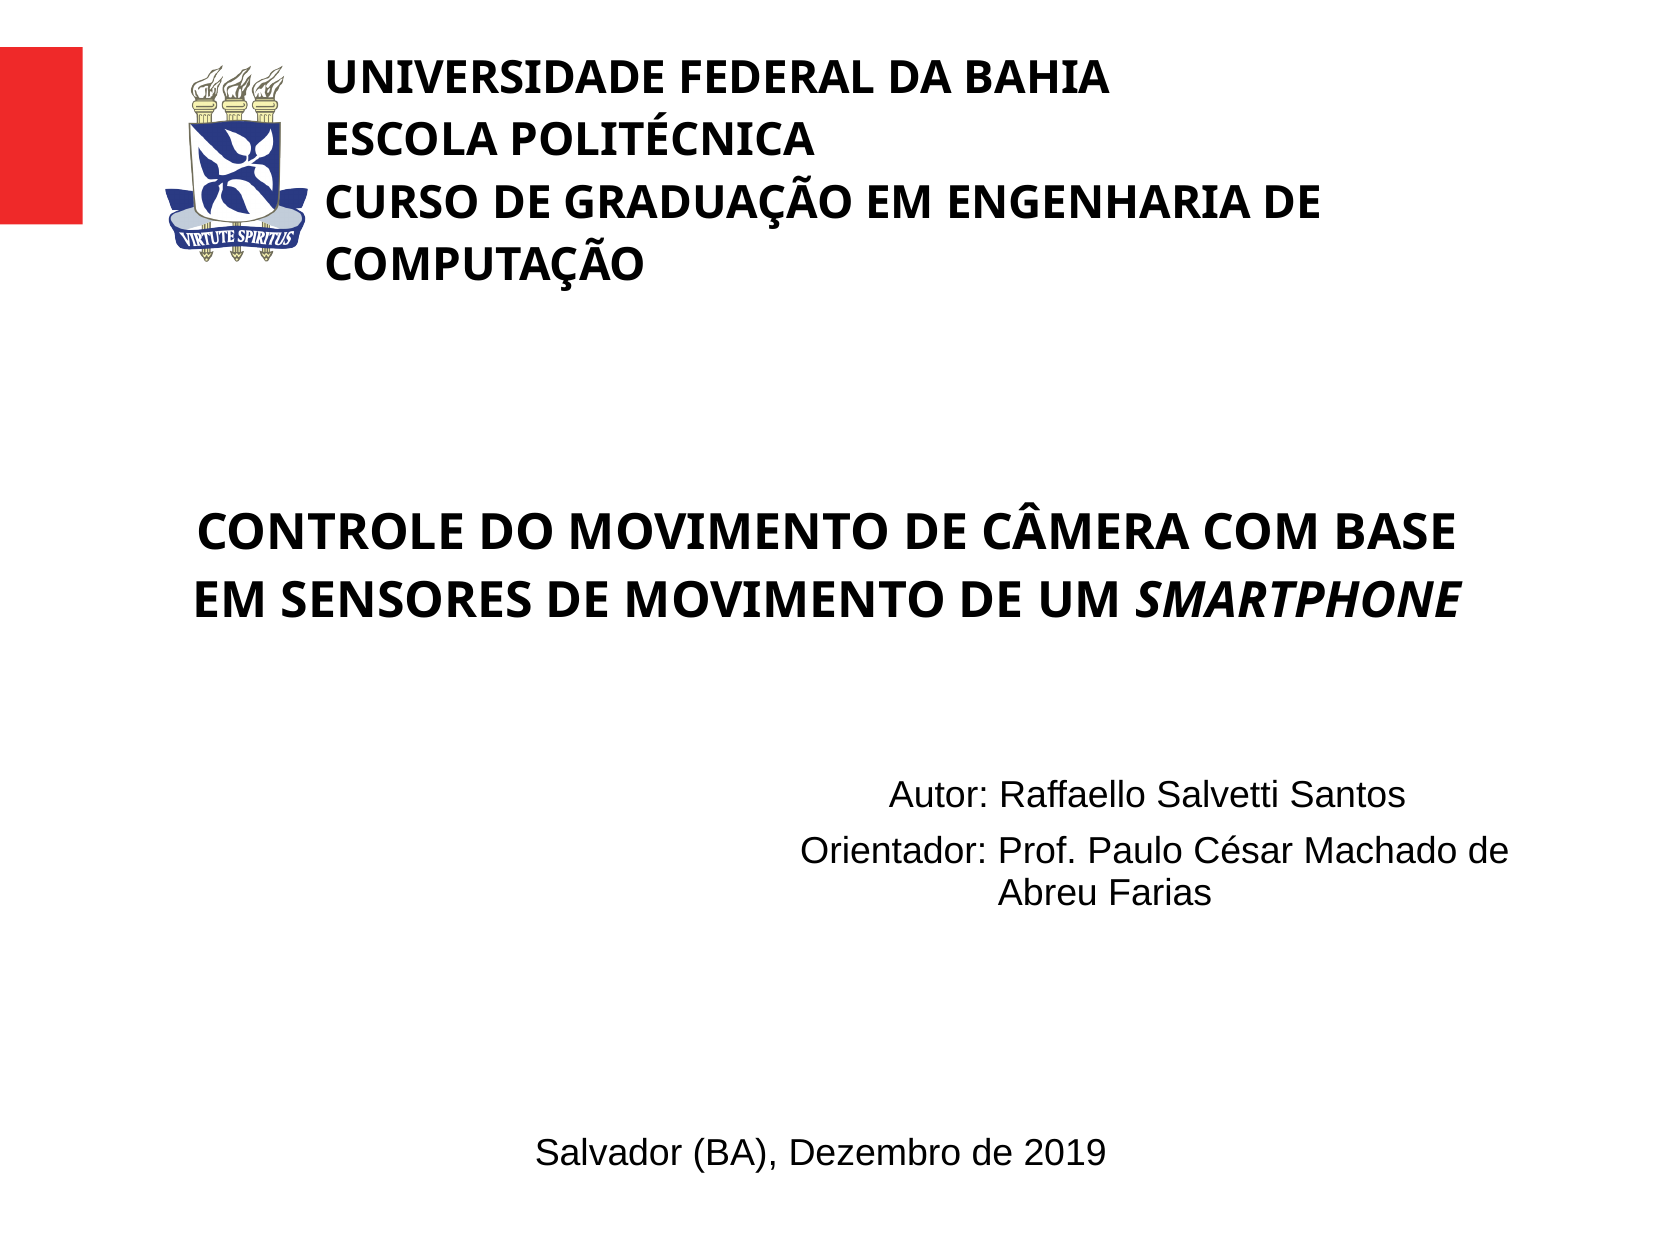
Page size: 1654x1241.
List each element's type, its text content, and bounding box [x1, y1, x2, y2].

text_box Orientador: Prof. Paulo César Machado de Abreu Farias [785, 822, 1589, 922]
text_box Salvador (BA), Dezembro de 2019 [23, 1124, 1619, 1182]
picture [165, 65, 308, 262]
title CONTROLE DO MOVIMENTO DE CÂMERA COM BASE EM SENSORES DE MOVIMENTO DE UM SMARTPHONE [82, 496, 1571, 633]
title UNIVERSIDADE FEDERAL DA BAHIA ESCOLA POLITÉCNICA CURSO DE GRADUAÇÃO EM ENGENHARIA DE COMPUTAÇÃO [324, 62, 1554, 276]
text_box Autor: Raffaello Salvetti Santos [874, 765, 1560, 822]
